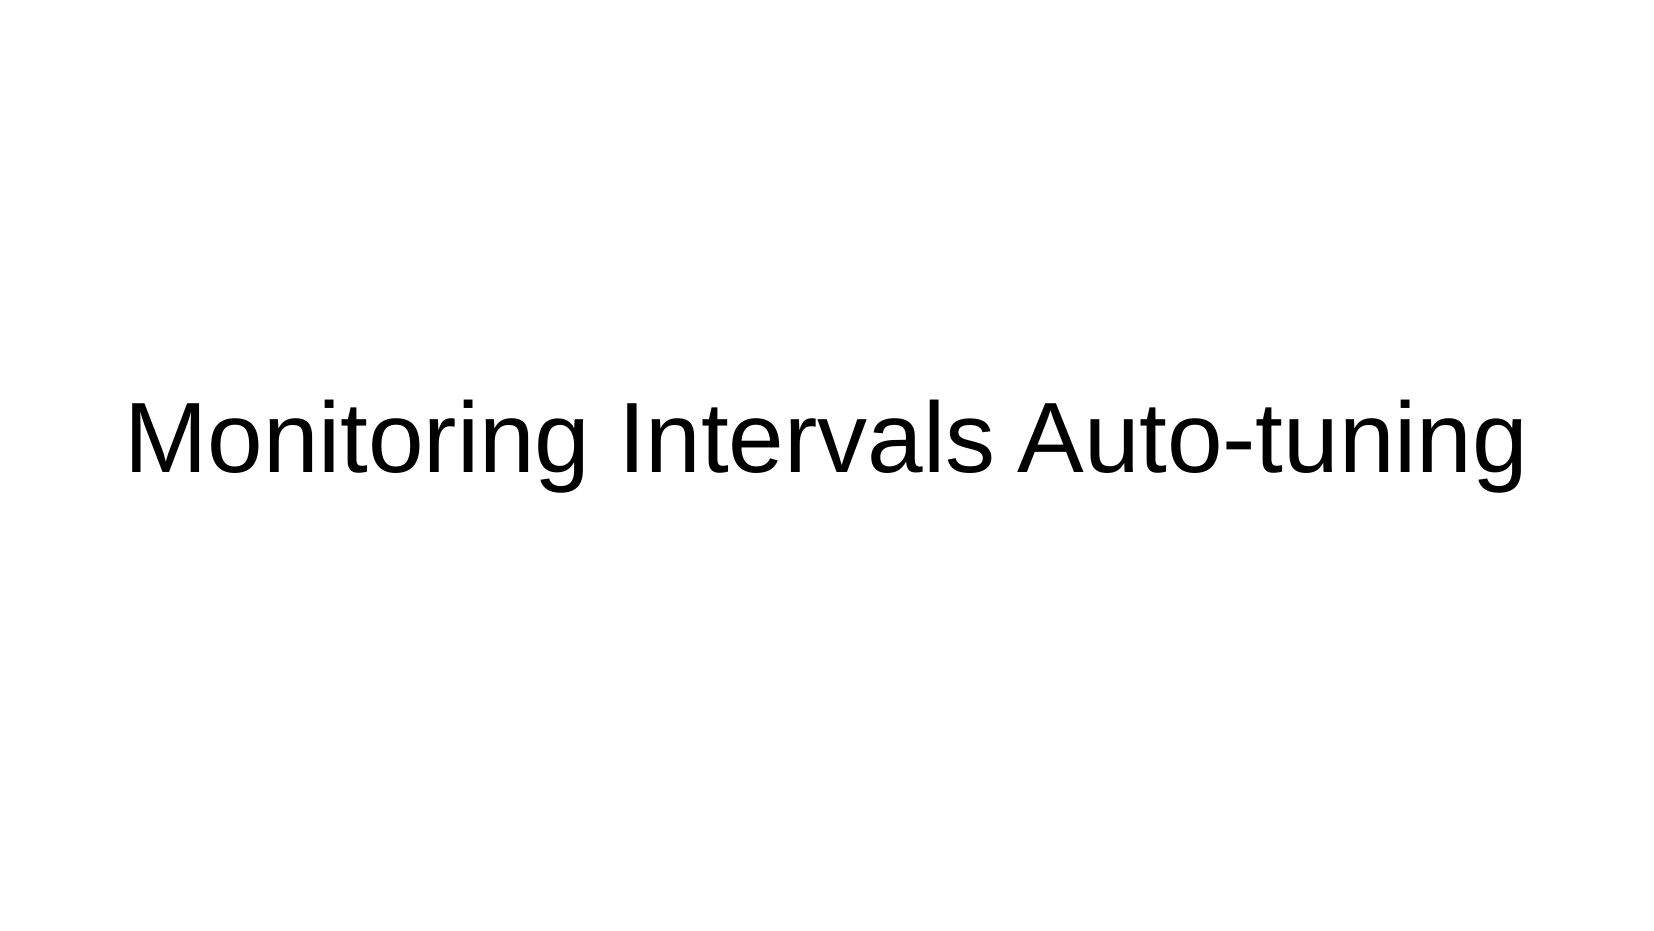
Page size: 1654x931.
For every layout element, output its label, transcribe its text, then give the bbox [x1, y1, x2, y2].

text_box Monitoring Intervals Auto-tuning [82, 108, 1571, 767]
